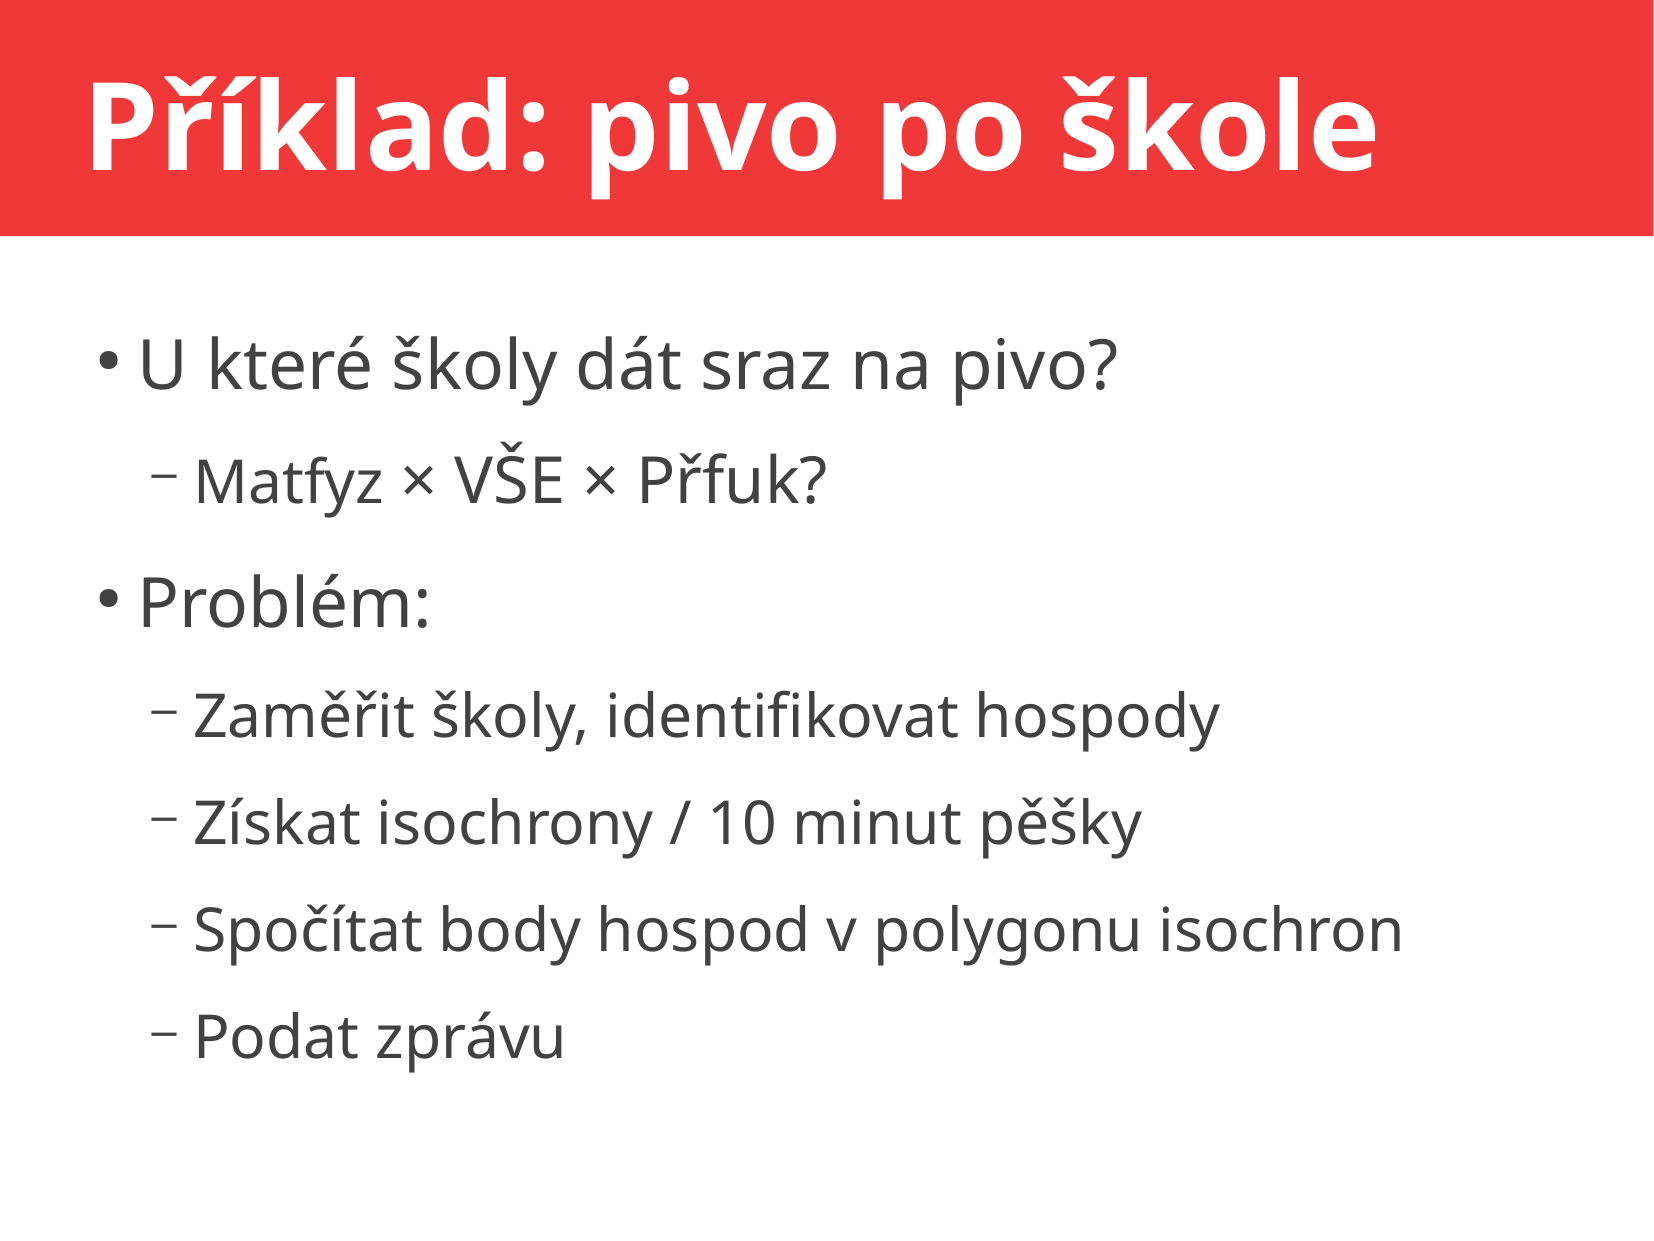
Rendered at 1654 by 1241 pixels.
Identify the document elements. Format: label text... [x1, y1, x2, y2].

list U které školy dát sraz na pivo? Matfyz × VŠE × Přfuk? Problém: Zaměřit školy, identifikovat hospody Získat isochrony / 10 minut pěšky Spočítat body hospod v polygonu isochron Podat zprávu [82, 314, 1563, 1080]
title Příklad: pivo po škole [82, 19, 1571, 227]
